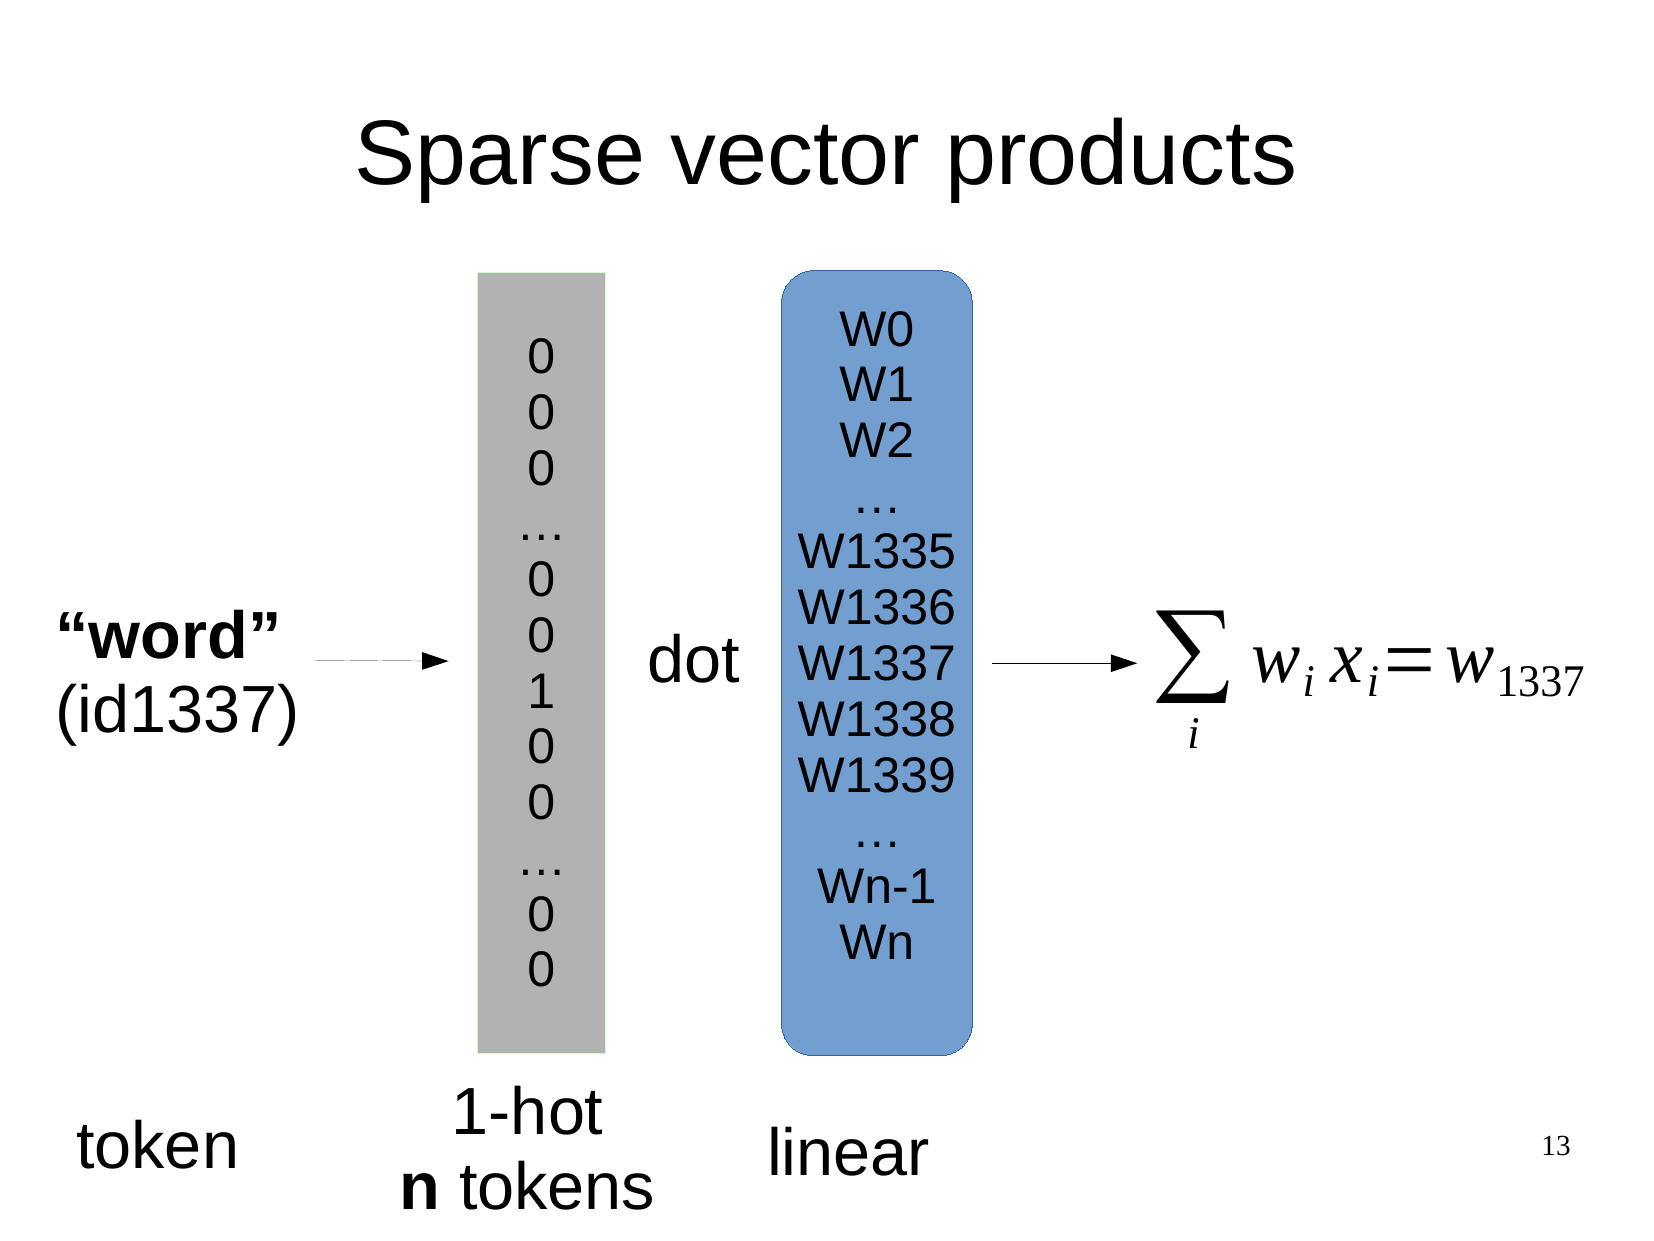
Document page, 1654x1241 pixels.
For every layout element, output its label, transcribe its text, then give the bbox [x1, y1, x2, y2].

text_box W0 W1 W2 … W1335 W1336 W1337 W1338 W1339 … Wn-1 Wn [781, 270, 973, 1056]
chart [1131, 602, 1604, 758]
text_box dot [633, 614, 876, 705]
text_box “word” (id1337) [40, 590, 361, 755]
text_box 1-hot n tokens [384, 1067, 671, 1232]
text_box linear [671, 1107, 1083, 1211]
title Sparse vector products [82, 49, 1571, 257]
text_box token [61, 1101, 261, 1206]
text_box 0 0 0 … 0 0 1 0 0 … 0 0 [477, 272, 606, 1054]
